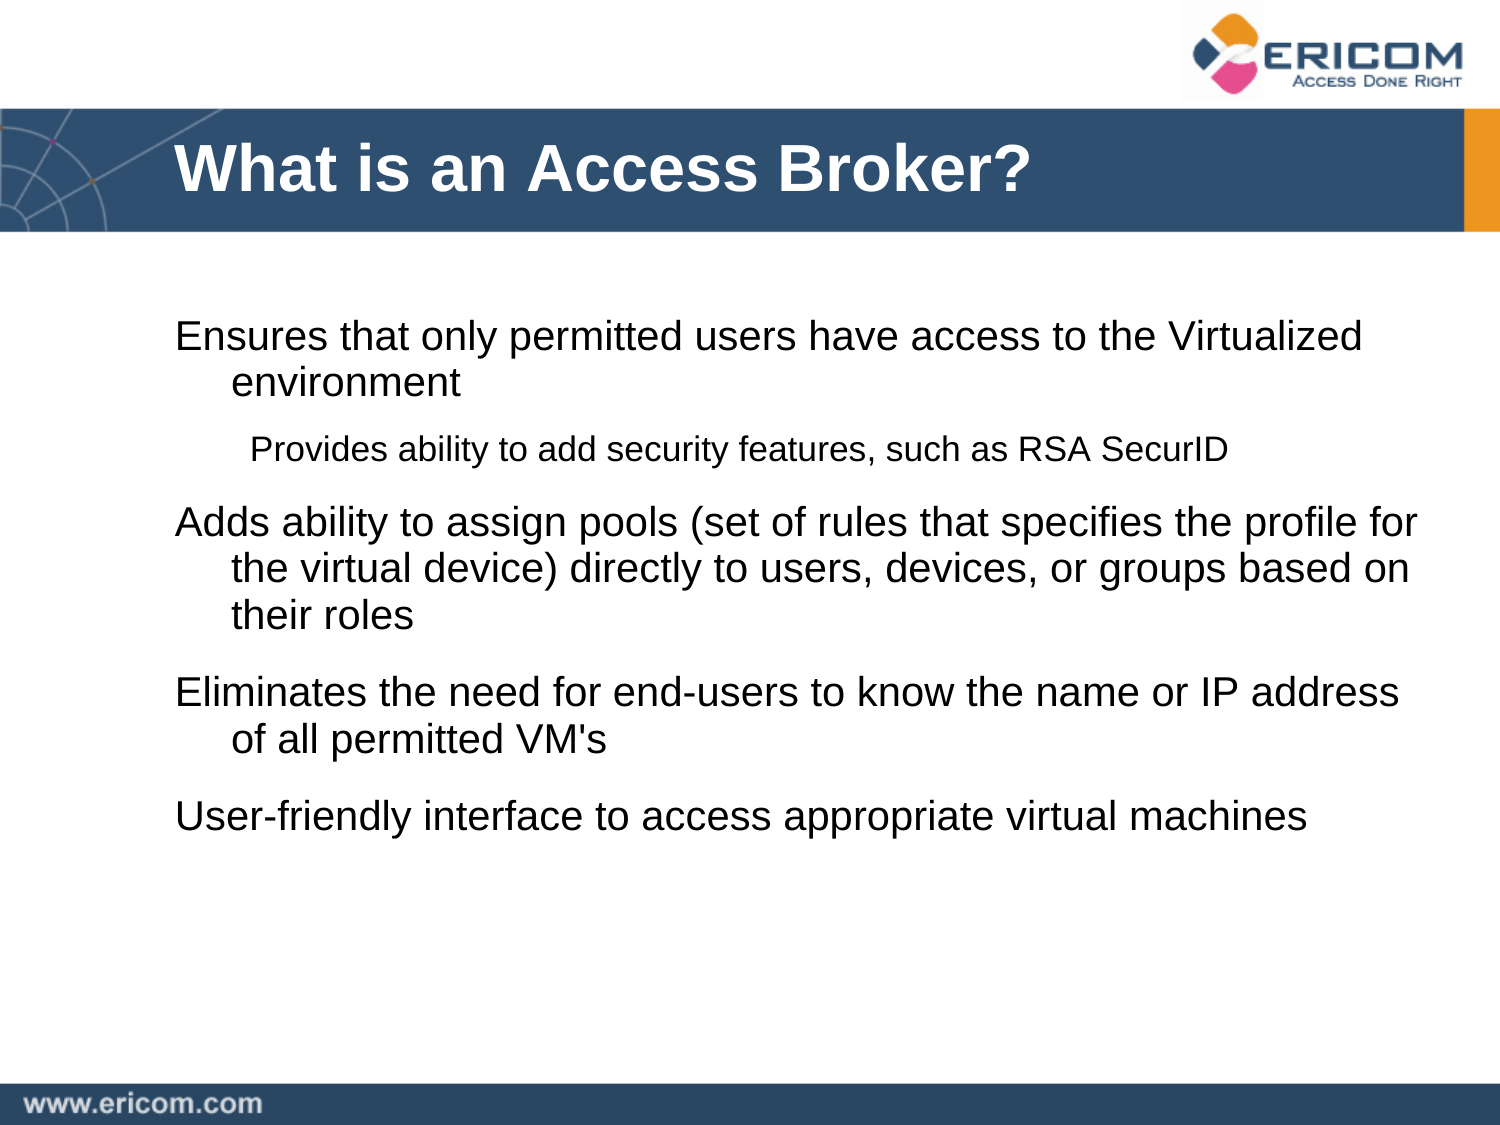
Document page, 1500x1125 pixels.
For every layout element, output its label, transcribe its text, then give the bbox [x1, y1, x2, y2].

picture [0, 0, 1500, 1125]
list Ensures that only permitted users have access to the Virtualized environment Provides ability to add security features, such as RSA SecurID Adds ability to assign pools (set of rules that specifies the profile for the virtual device) directly to users, devices, or groups based on their roles Eliminates the need for end-users to know the name or IP address of all permitted VM's User-friendly interface to access appropriate virtual machines [174, 312, 1438, 988]
title What is an Access Broker? [174, 74, 1438, 263]
